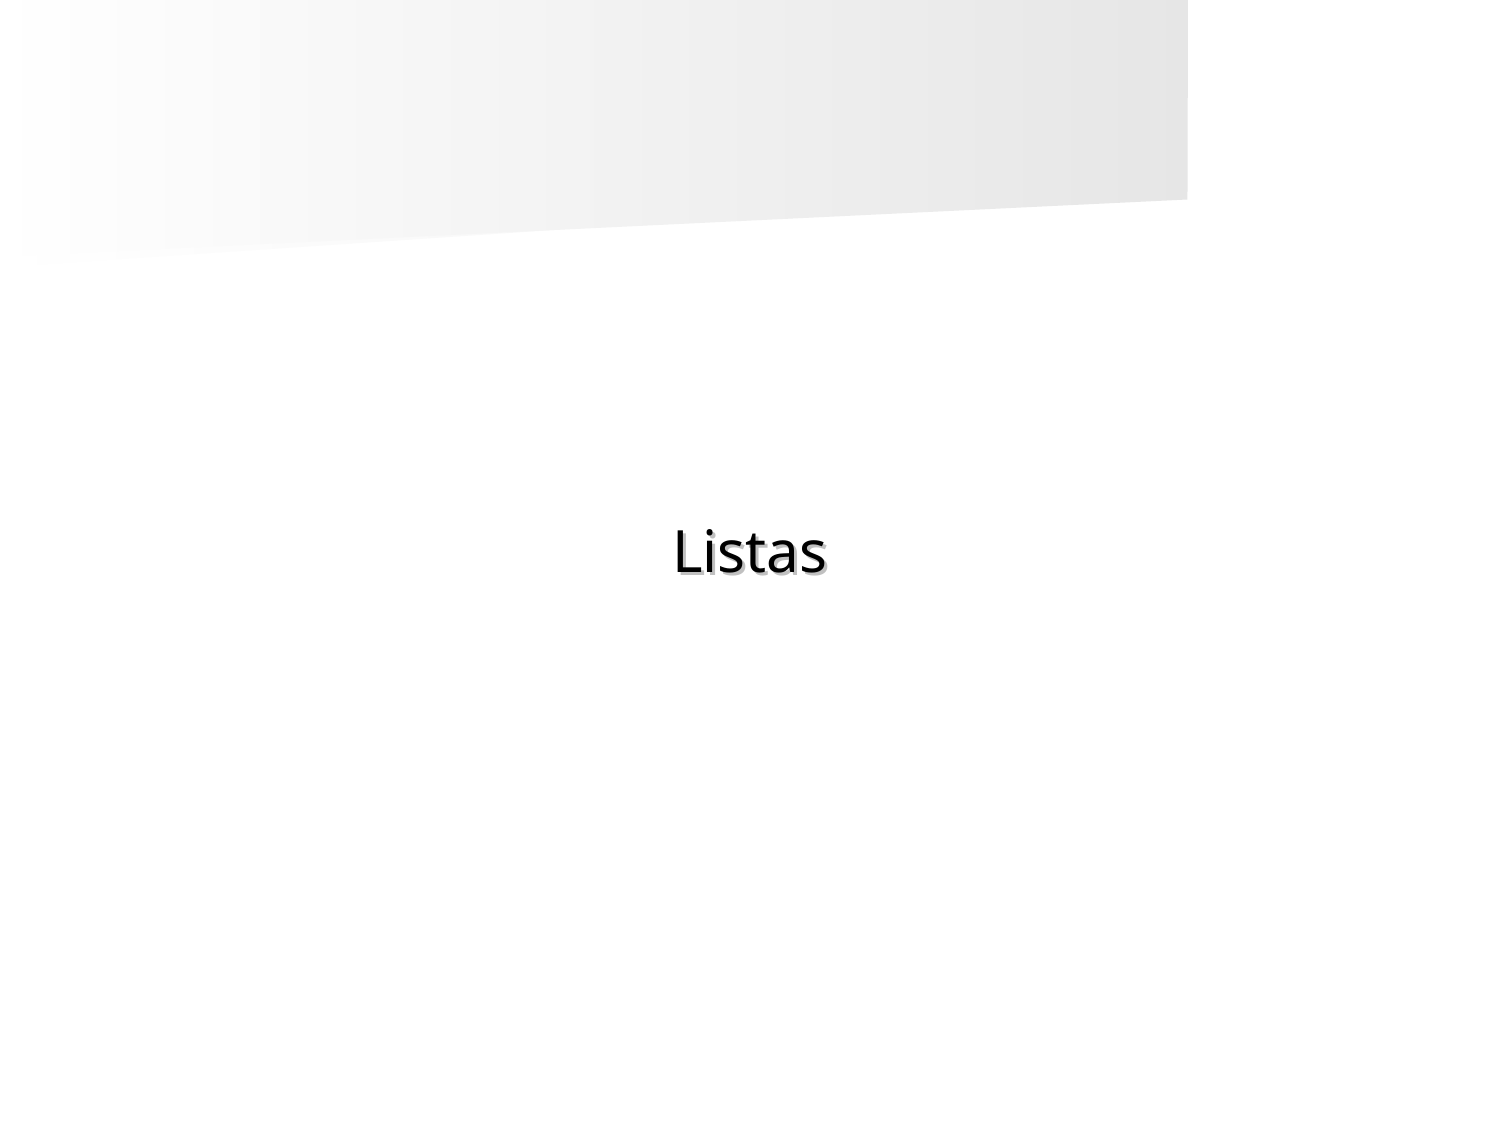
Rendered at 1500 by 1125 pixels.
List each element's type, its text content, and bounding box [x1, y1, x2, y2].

title Listas [112, 506, 1388, 592]
